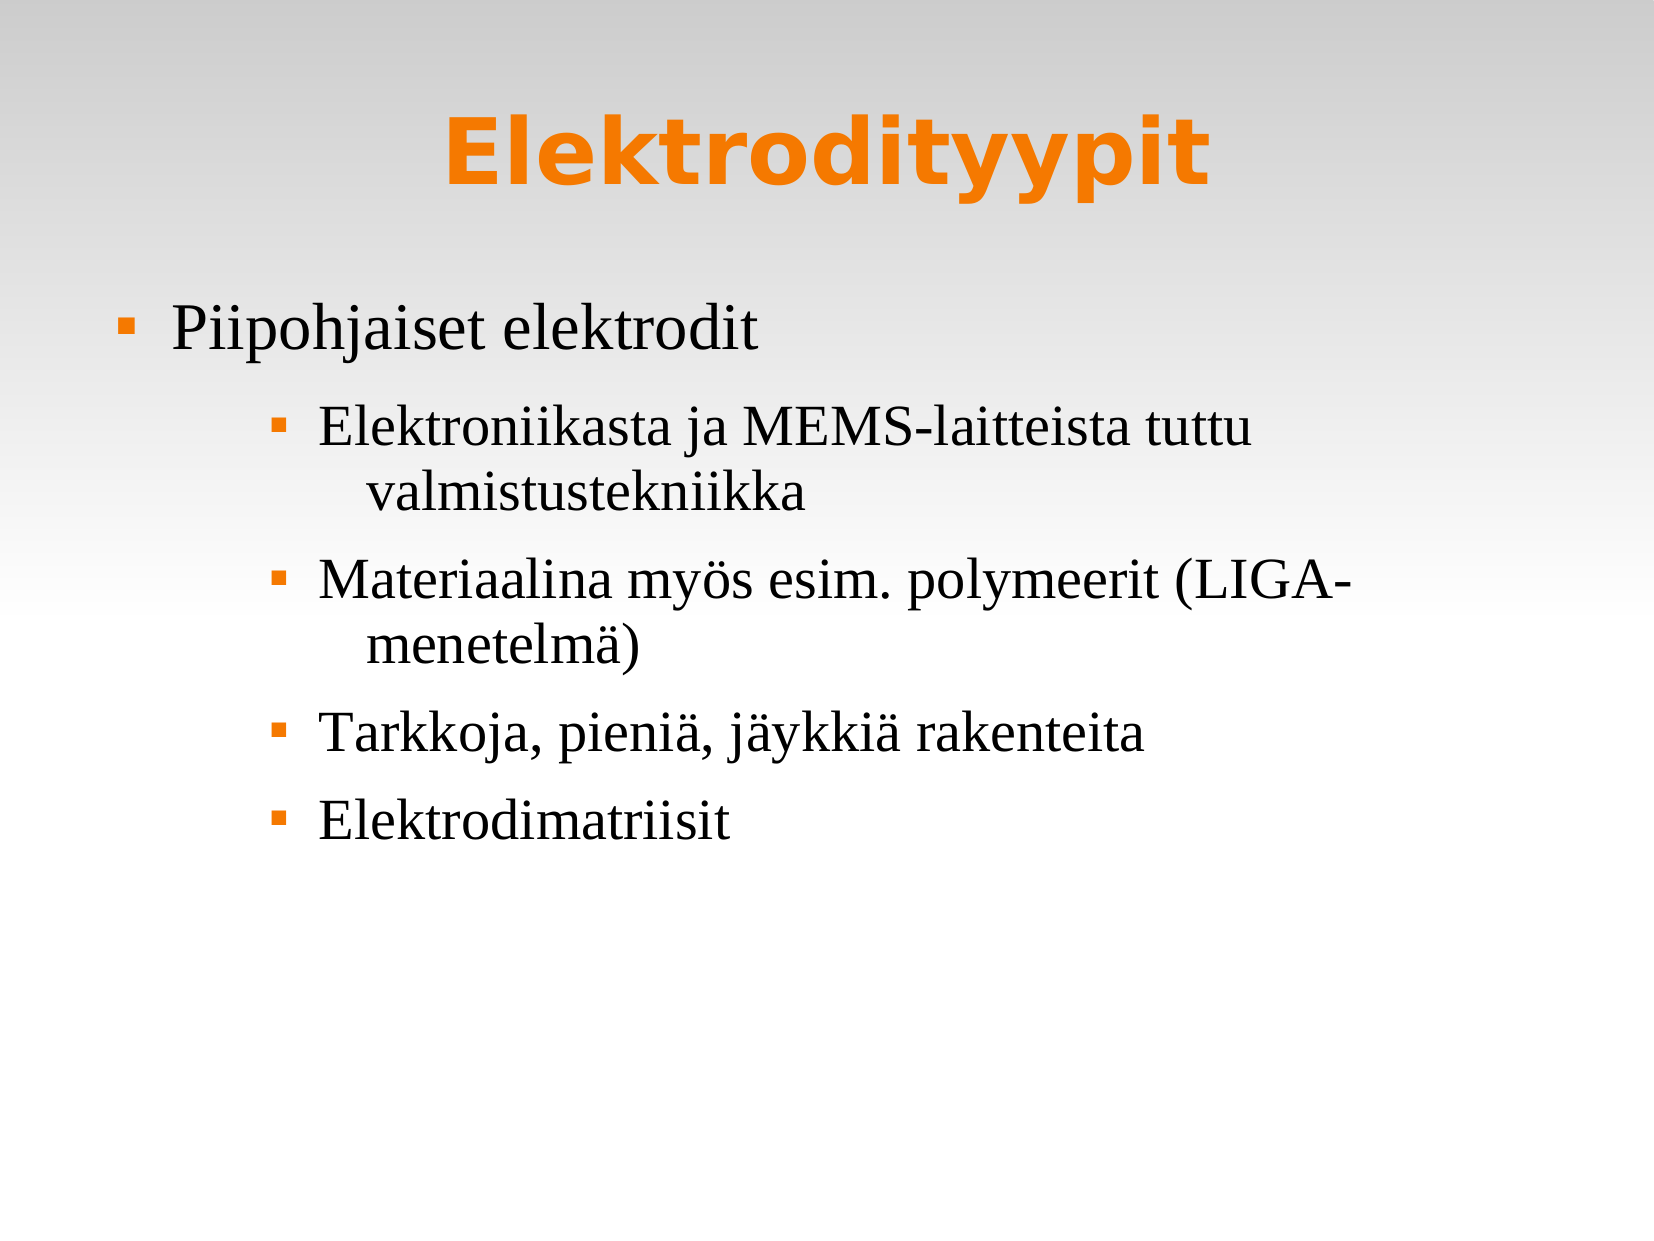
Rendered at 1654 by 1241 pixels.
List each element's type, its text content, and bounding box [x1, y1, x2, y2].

title Elektrodityypit [82, 56, 1571, 250]
list Piipohjaiset elektrodit Elektroniikasta ja MEMS-laitteista tuttu valmistustekniikka Materiaalina myös esim. polymeerit (LIGA-menetelmä) Tarkkoja, pieniä, jäykkiä rakenteita Elektrodimatriisit [82, 290, 1571, 1094]
